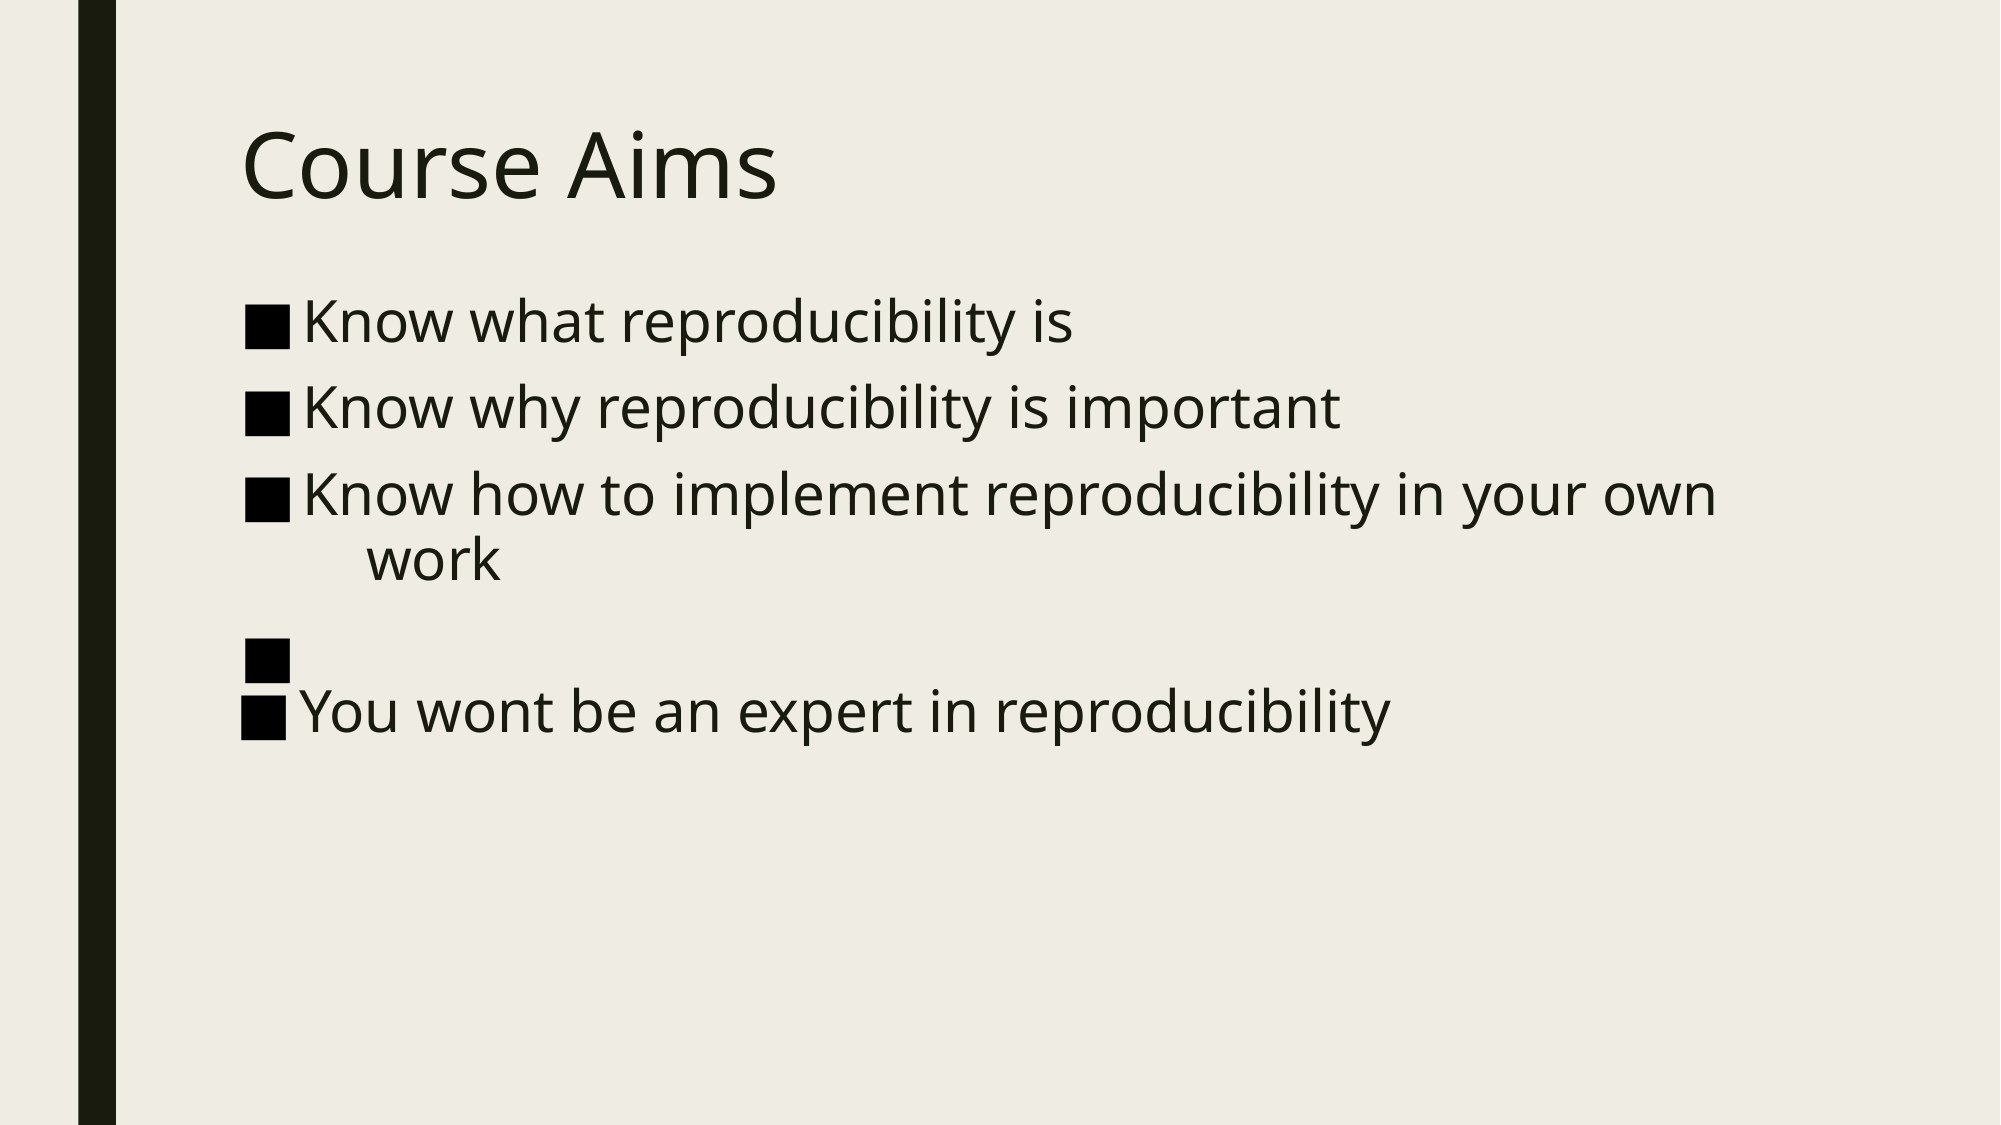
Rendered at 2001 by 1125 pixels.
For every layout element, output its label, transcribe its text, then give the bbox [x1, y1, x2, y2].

text_box You wont be an expert in reproducibility [221, 672, 1797, 769]
list Know what reproducibility is Know why reproducibility is important Know how to implement reproducibility in your own work [225, 282, 1801, 619]
title Course Aims [225, 112, 1801, 282]
